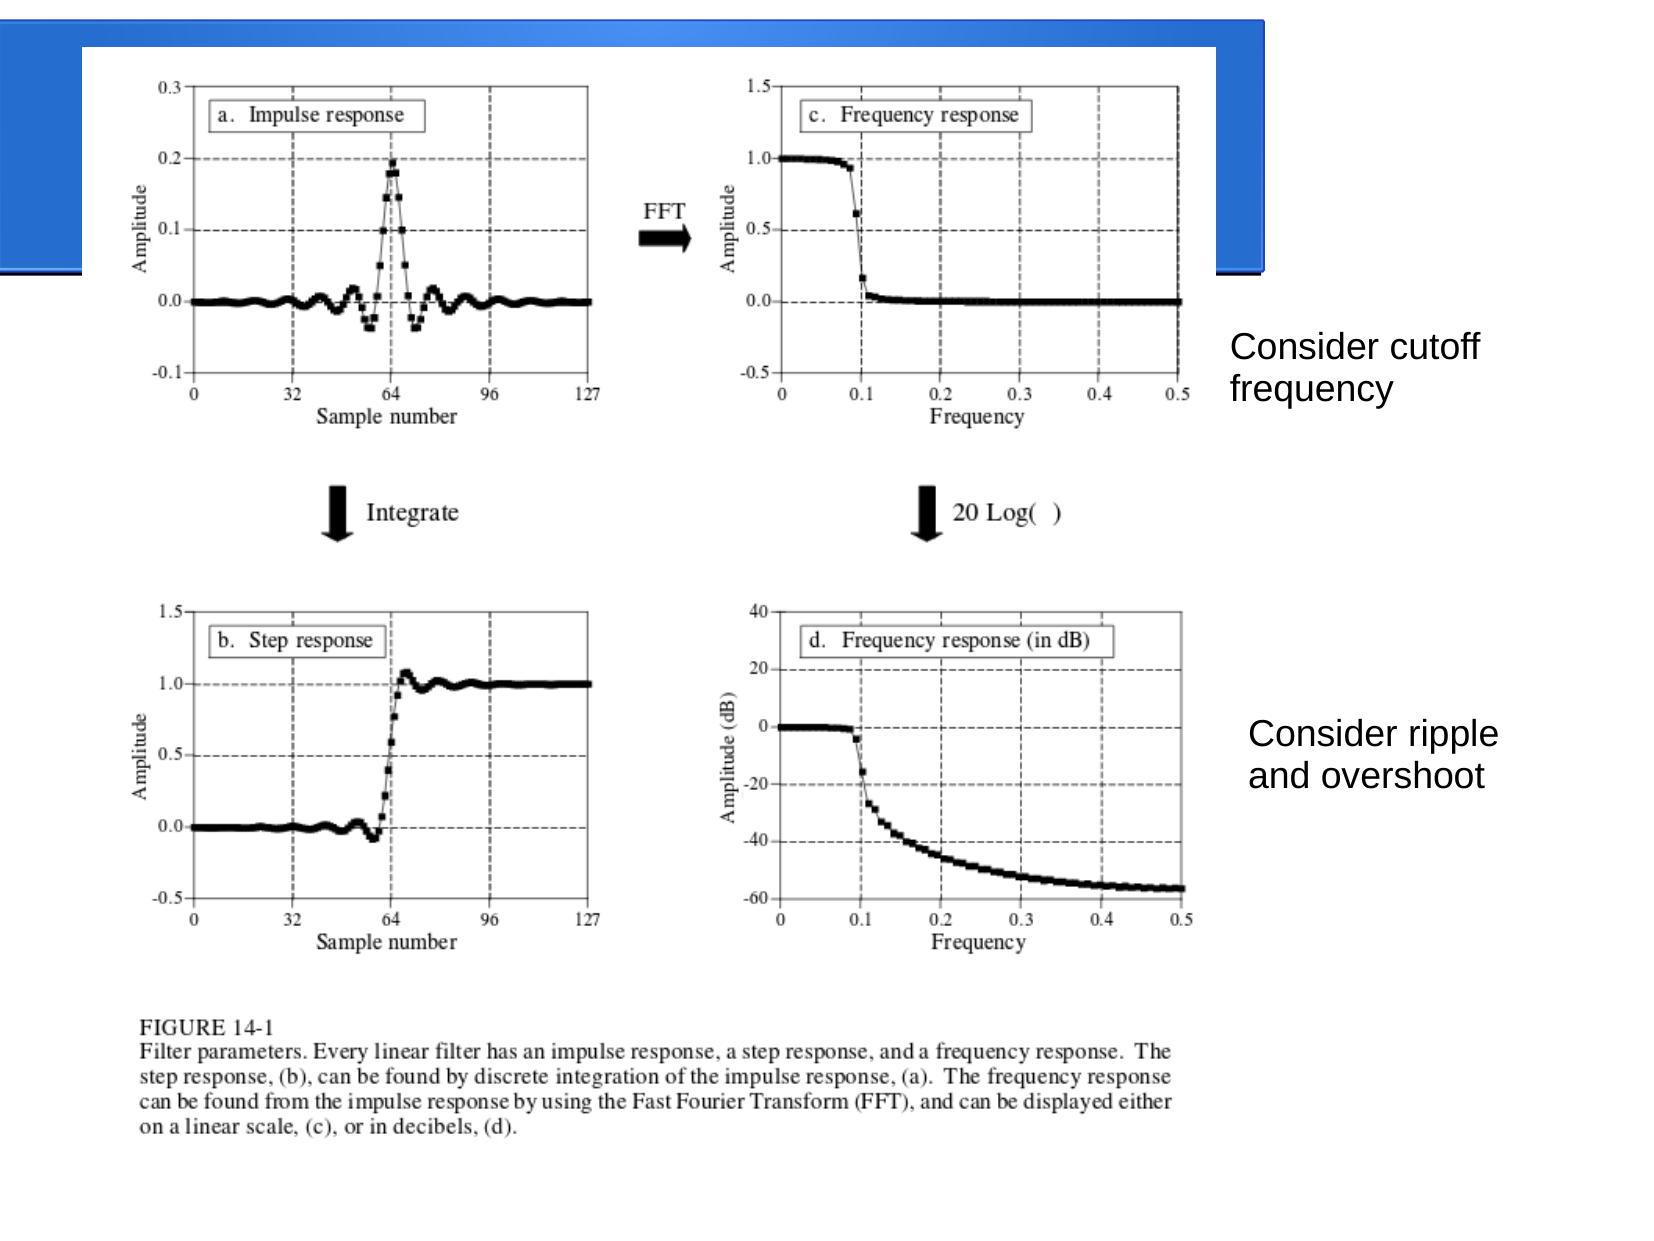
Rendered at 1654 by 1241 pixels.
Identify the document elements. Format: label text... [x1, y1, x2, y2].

text_box Consider ripple and overshoot [1233, 705, 1531, 841]
text_box Consider cutoff frequency [1215, 318, 1546, 466]
picture [82, 47, 1216, 1159]
